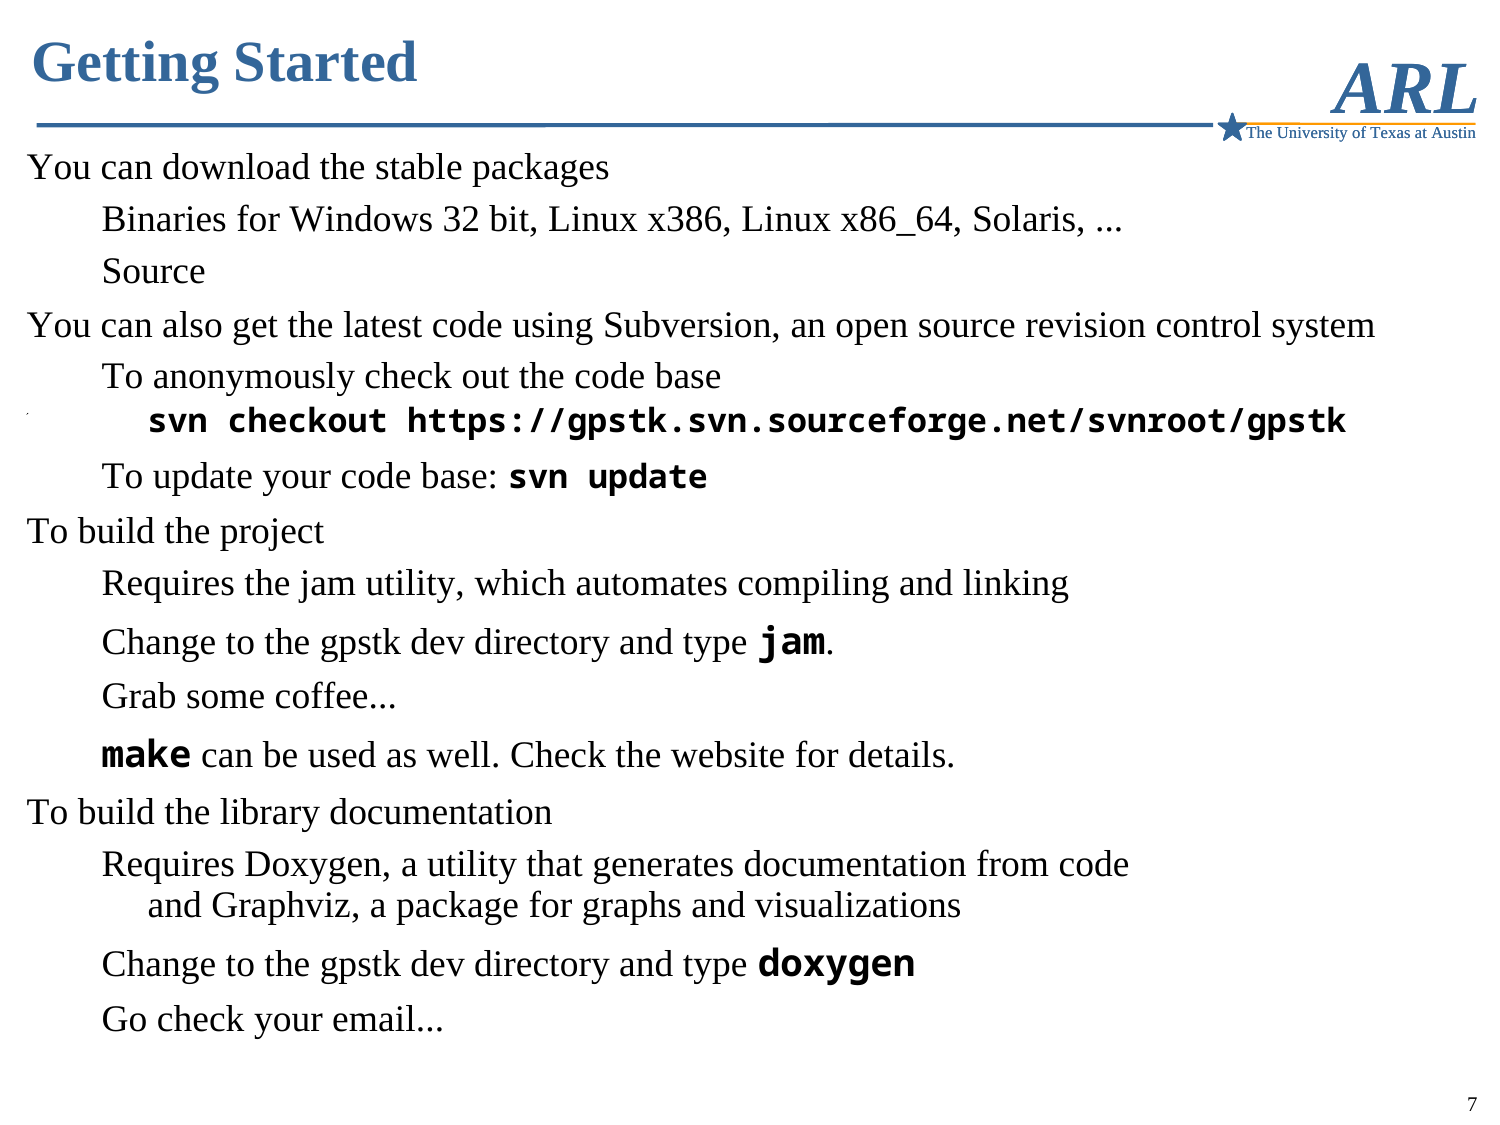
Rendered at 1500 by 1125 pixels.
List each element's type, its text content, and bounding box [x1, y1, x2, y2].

list You can download the stable packages Binaries for Windows 32 bit, Linux x386, Linux x86_64, Solaris, ... Source You can also get the latest code using Subversion, an open source revision control system To anonymously check out the code base svn checkout https://gpstk.svn.sourceforge.net/svnroot/gpstk To update your code base: svn update To build the project Requires the jam utility, which automates compiling and linking Change to the gpstk dev directory and type jam. Grab some coffee... make can be used as well. Check the website for details. To build the library documentation Requires Doxygen, a utility that generates documentation from code and Graphviz, a package for graphs and visualizations Change to the gpstk dev directory and type doxygen Go check your email... [26, 145, 1470, 1089]
title Getting Started [31, 15, 1298, 117]
